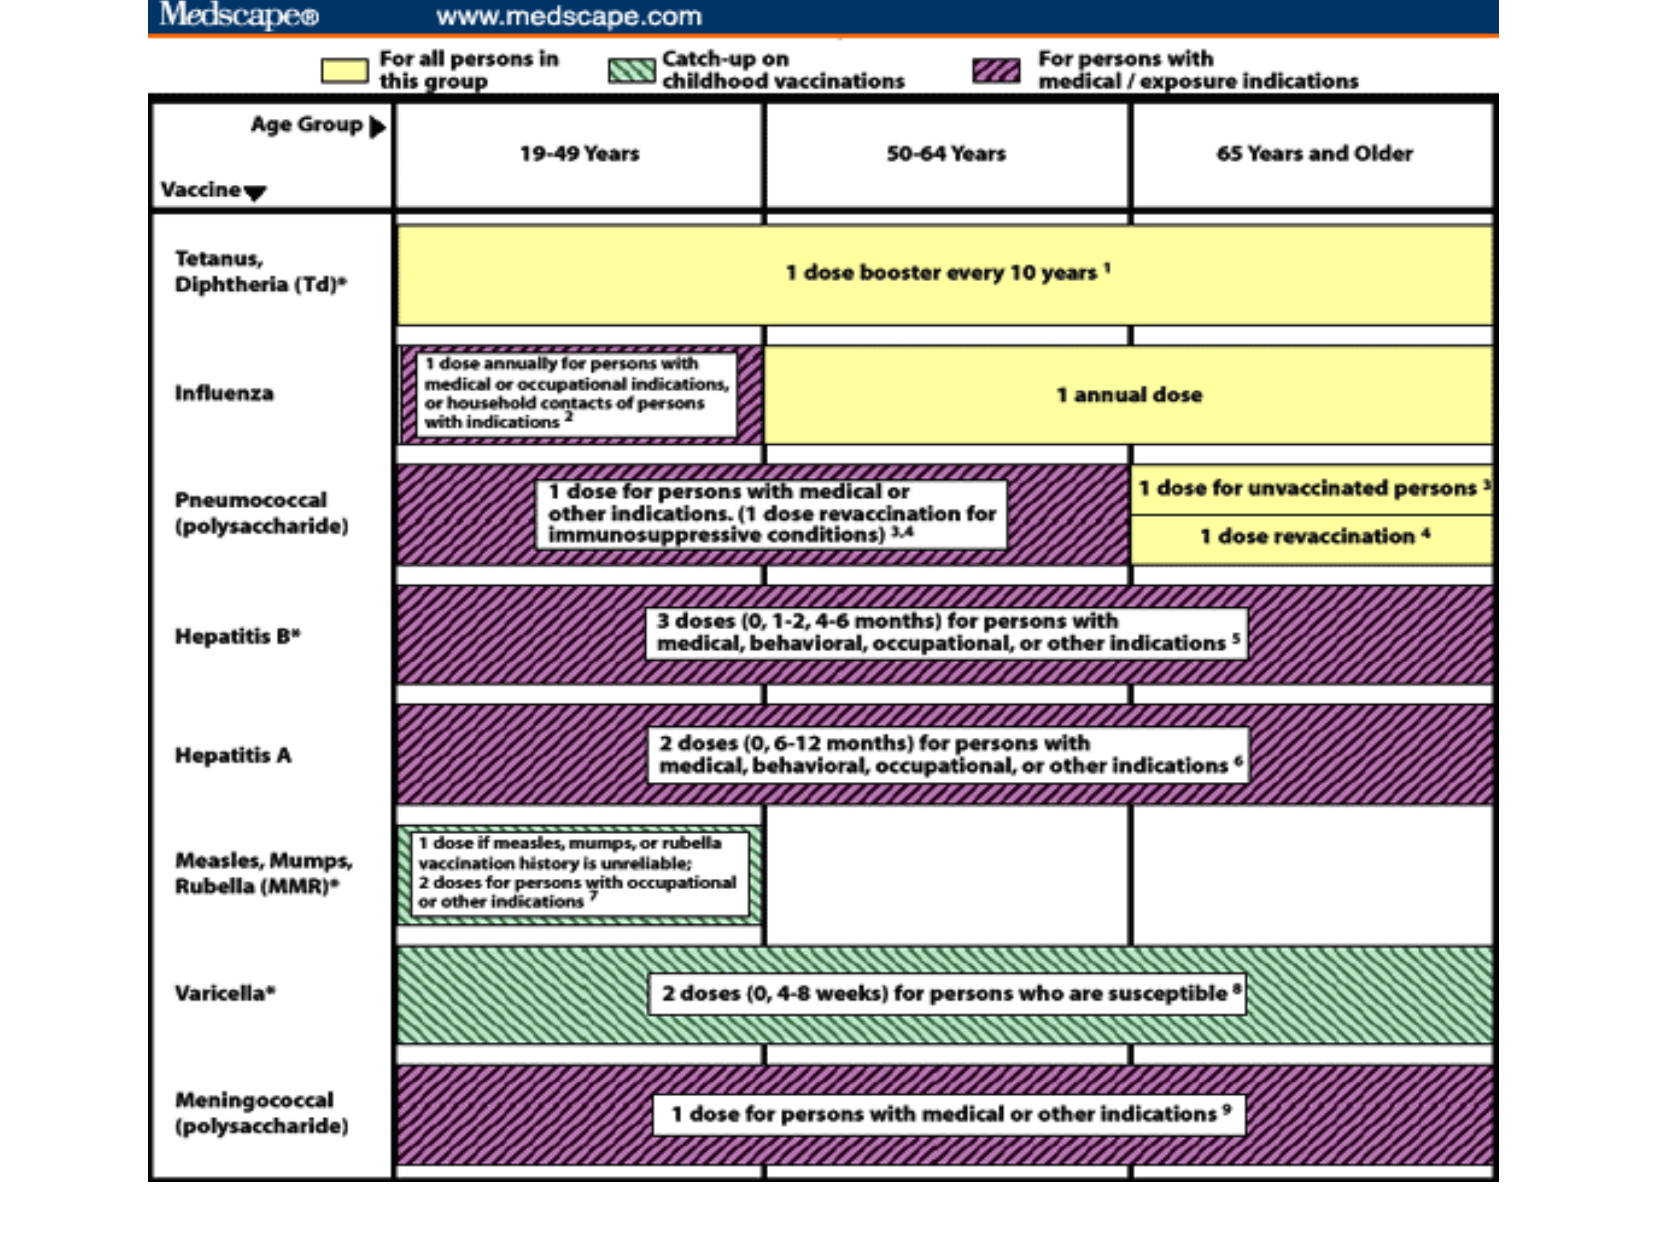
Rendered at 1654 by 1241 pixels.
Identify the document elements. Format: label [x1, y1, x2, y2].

picture [148, 0, 1499, 1182]
